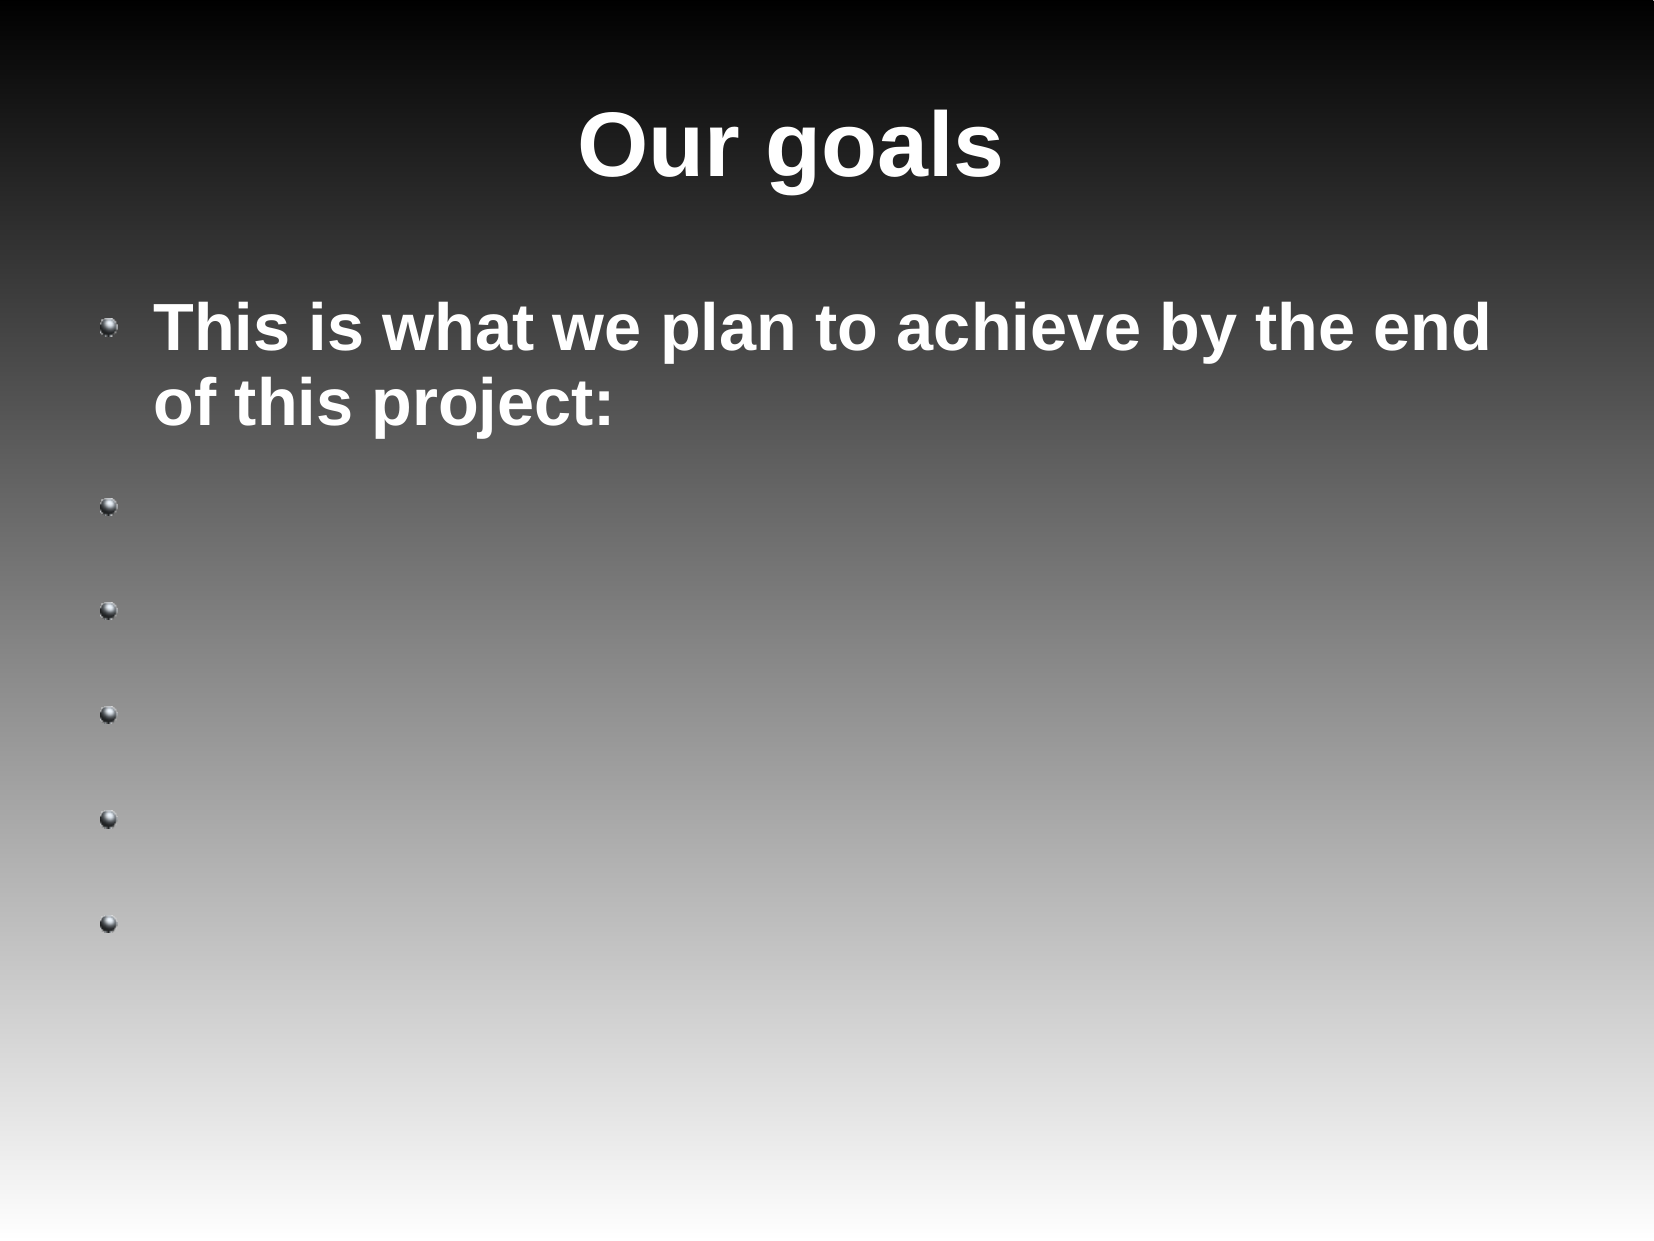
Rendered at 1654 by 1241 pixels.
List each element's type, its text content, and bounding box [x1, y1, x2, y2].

title Our goals [47, 40, 1536, 249]
list This is what we plan to achieve by the end of this project: [82, 290, 1571, 1010]
